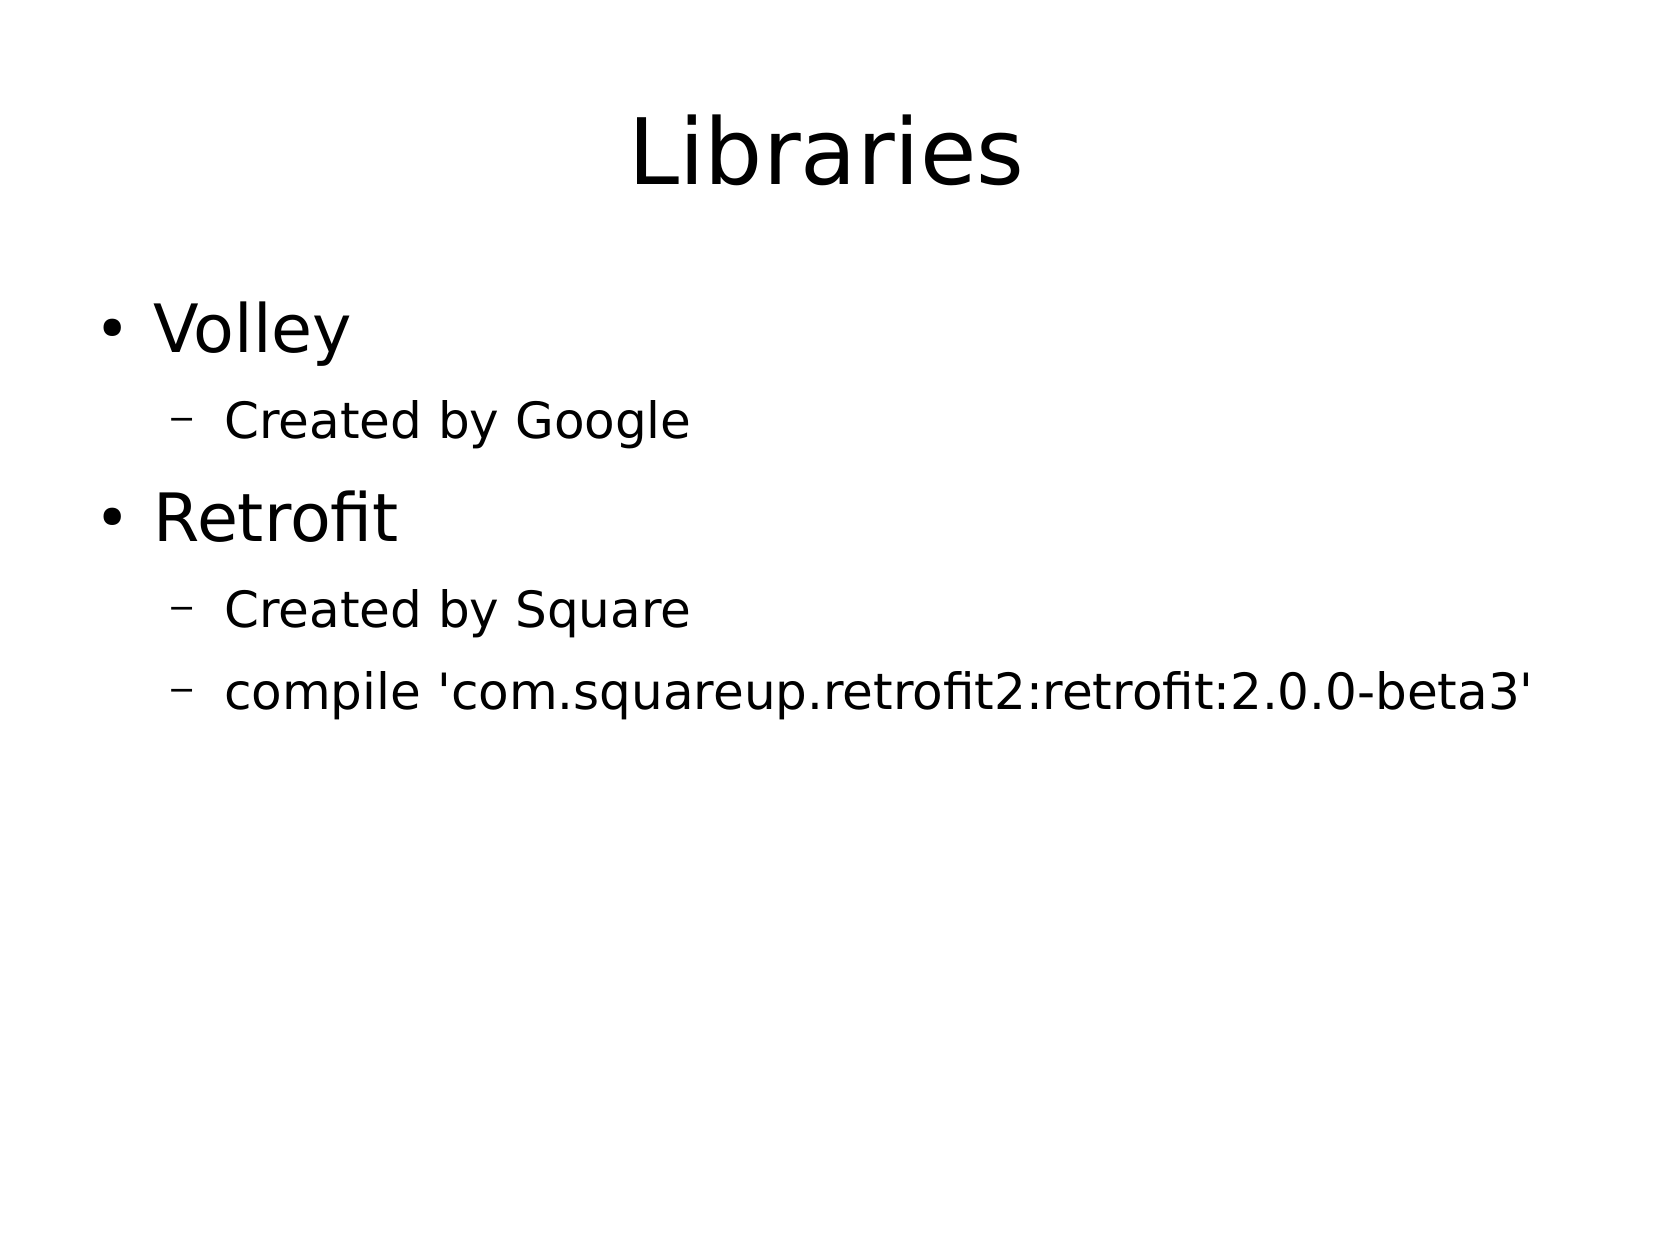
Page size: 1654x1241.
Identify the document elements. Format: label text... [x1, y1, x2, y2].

list Volley Created by Google Retrofit Created by Square compile 'com.squareup.retrofit2:retrofit:2.0.0-beta3' [82, 290, 1571, 1010]
title Libraries [82, 49, 1571, 257]
